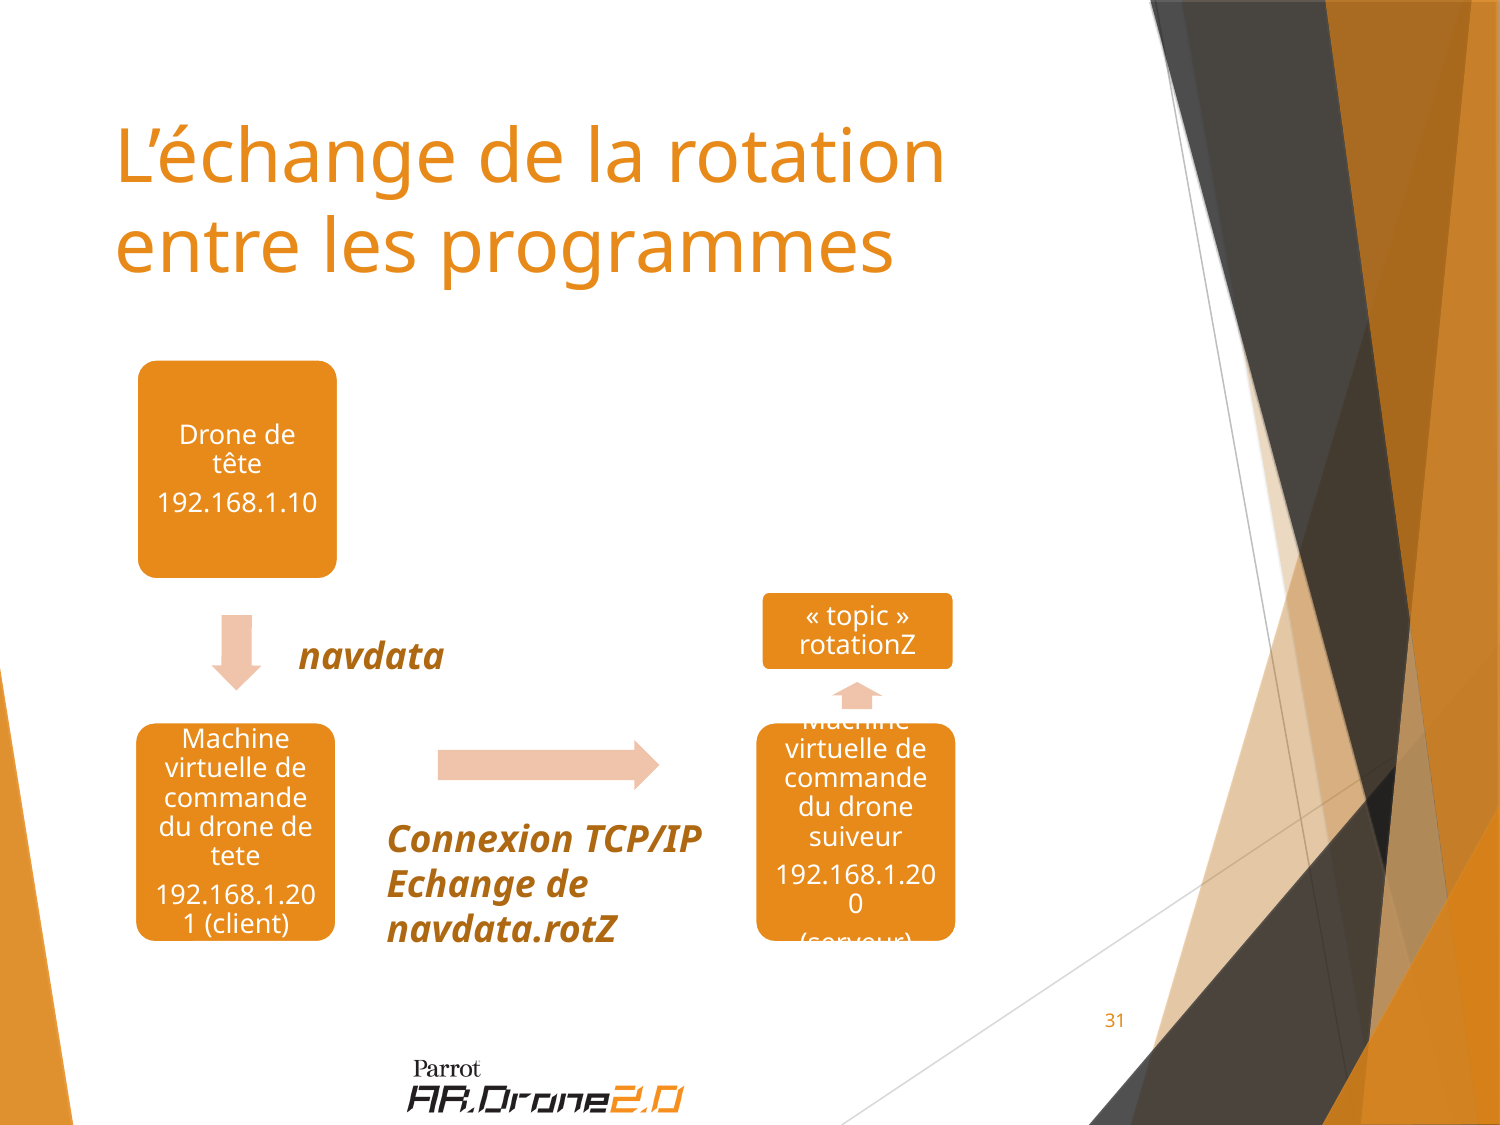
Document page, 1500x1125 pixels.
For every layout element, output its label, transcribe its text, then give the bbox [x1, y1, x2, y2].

title L’échange de la rotation entre les programmes [99, 99, 1142, 317]
text_box Connexion TCP/IP Echange de navdata.rotZ [371, 807, 740, 958]
text_box Machine virtuelle de commande du drone de tete 192.168.1.201 (client) [134, 721, 337, 943]
text_box Machine virtuelle de commande du drone suiveur 192.168.1.200 (serveur) [754, 721, 957, 943]
slide_number <numéro> [1057, 991, 1142, 1051]
text_box [437, 739, 660, 791]
text_box [211, 615, 262, 691]
text_box navdata [283, 624, 460, 685]
picture [394, 1051, 690, 1125]
text_box [832, 681, 883, 710]
text_box « topic » rotationZ [761, 591, 955, 671]
text_box Drone de tête 192.168.1.10 [136, 358, 339, 580]
